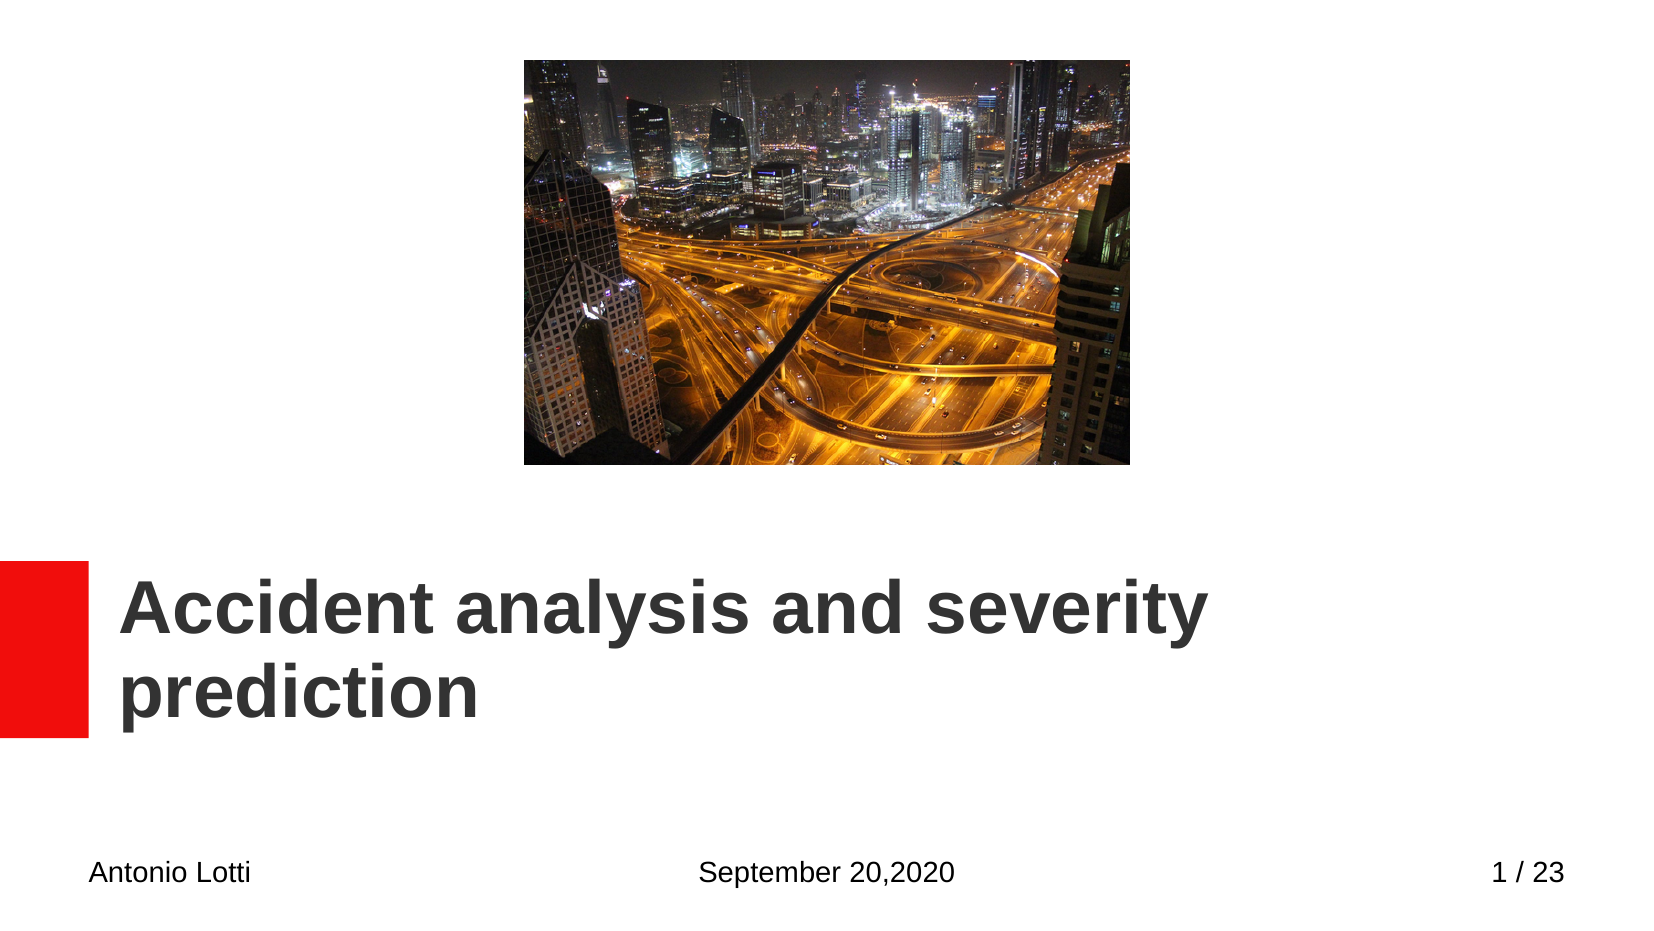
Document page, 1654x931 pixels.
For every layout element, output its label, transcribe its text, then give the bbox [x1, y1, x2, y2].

title Accident analysis and severity prediction [118, 561, 1536, 739]
picture [524, 60, 1130, 465]
